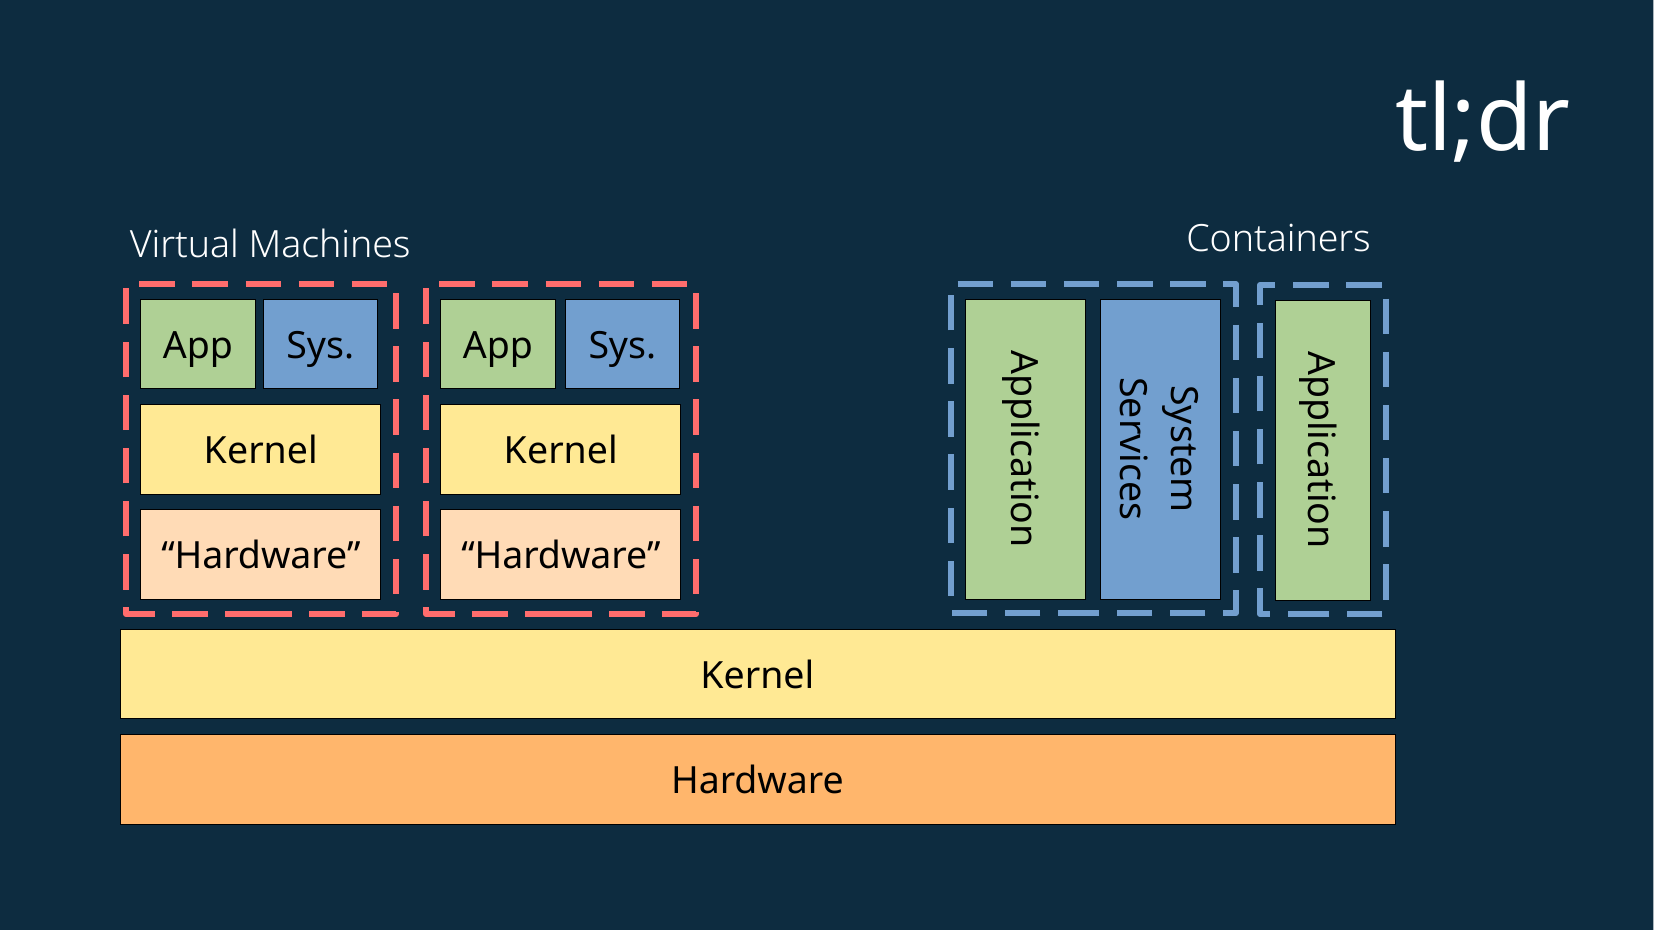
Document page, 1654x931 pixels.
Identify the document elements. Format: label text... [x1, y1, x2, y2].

text_box “Hardware” [440, 509, 681, 600]
text_box Application [965, 299, 1086, 600]
text_box App [440, 299, 556, 389]
text_box Application [1275, 300, 1371, 601]
text_box Kernel [140, 404, 381, 495]
text_box App [140, 299, 256, 389]
text_box System Services [1100, 299, 1221, 600]
text_box Kernel [440, 404, 681, 495]
text_box Virtual Machines [115, 210, 700, 276]
text_box Hardware [120, 734, 1396, 825]
text_box Containers [1171, 204, 1386, 271]
text_box Sys. [565, 299, 680, 389]
text_box Sys. [263, 299, 378, 389]
text_box “Hardware” [140, 509, 381, 600]
title tl;dr [82, 37, 1571, 193]
text_box Kernel [120, 629, 1396, 719]
